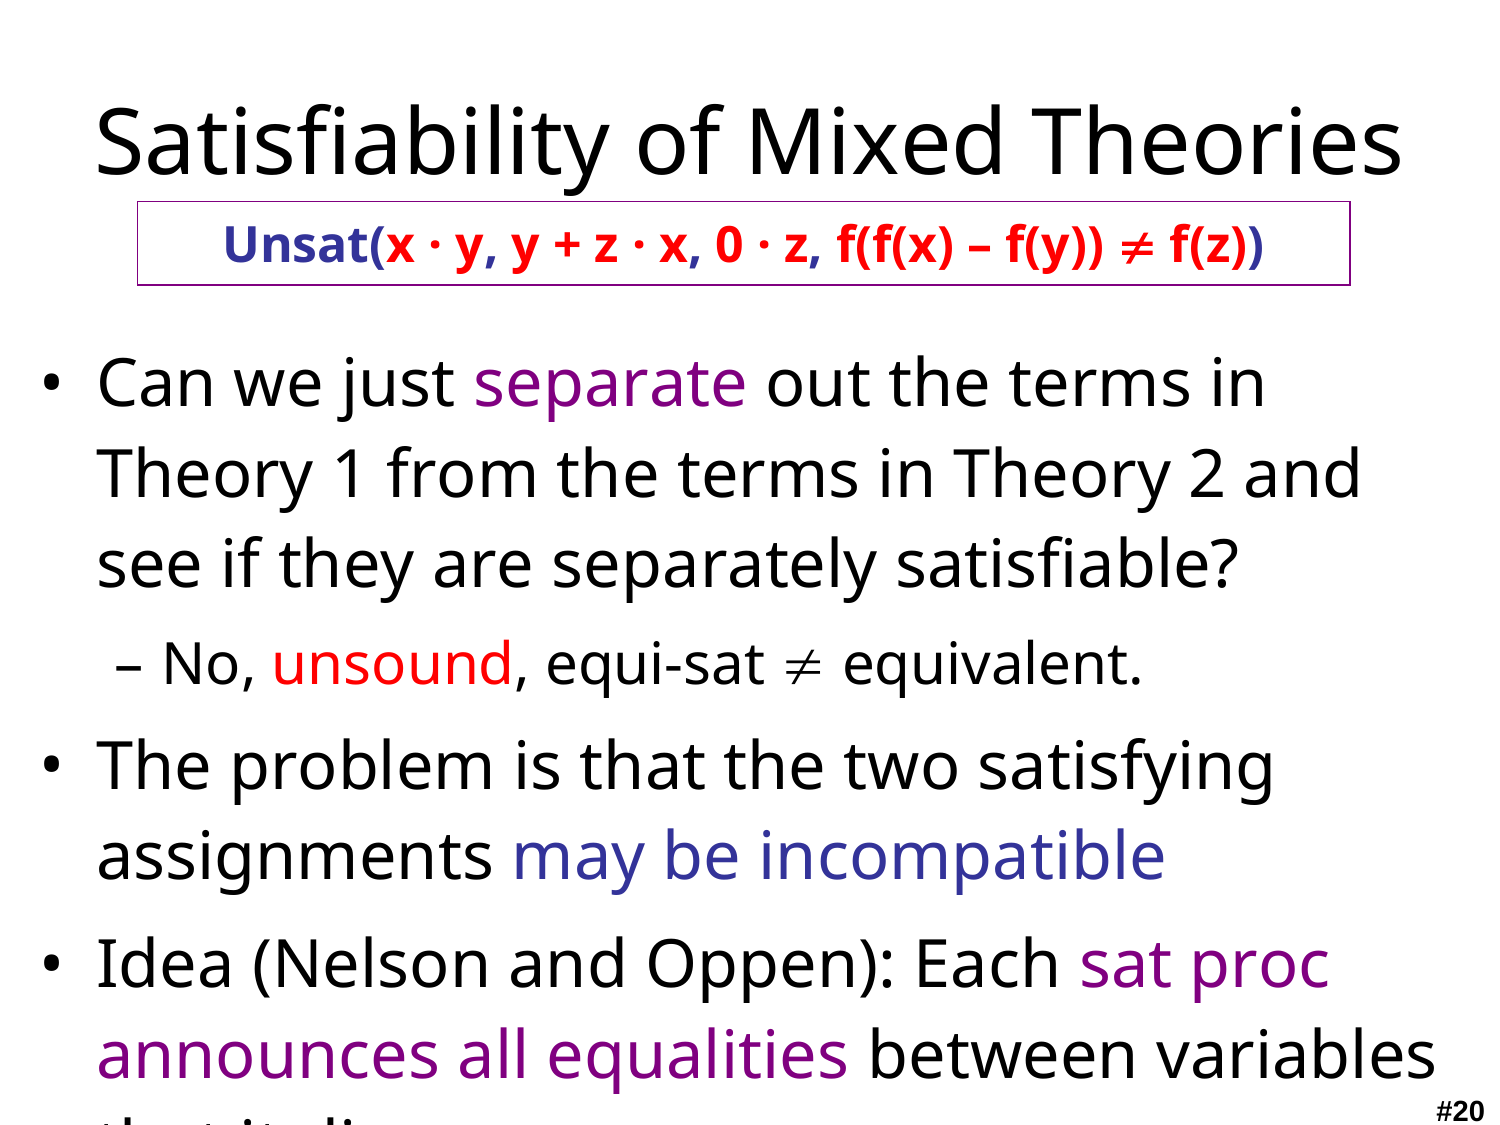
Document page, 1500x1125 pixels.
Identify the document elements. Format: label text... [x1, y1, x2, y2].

title Satisfiability of Mixed Theories [24, 45, 1476, 233]
text_box Unsat(x · y, y + z · x, 0 · z, f(f(x) – f(y))  f(z)) [137, 201, 1351, 286]
list Can we just separate out the terms in Theory 1 from the terms in Theory 2 and see if they are separately satisfiable? No, unsound, equi-sat  equivalent. The problem is that the two satisfying assignments may be incompatible Idea (Nelson and Oppen): Each sat proc announces all equalities between variables that it discovers [24, 327, 1476, 1125]
